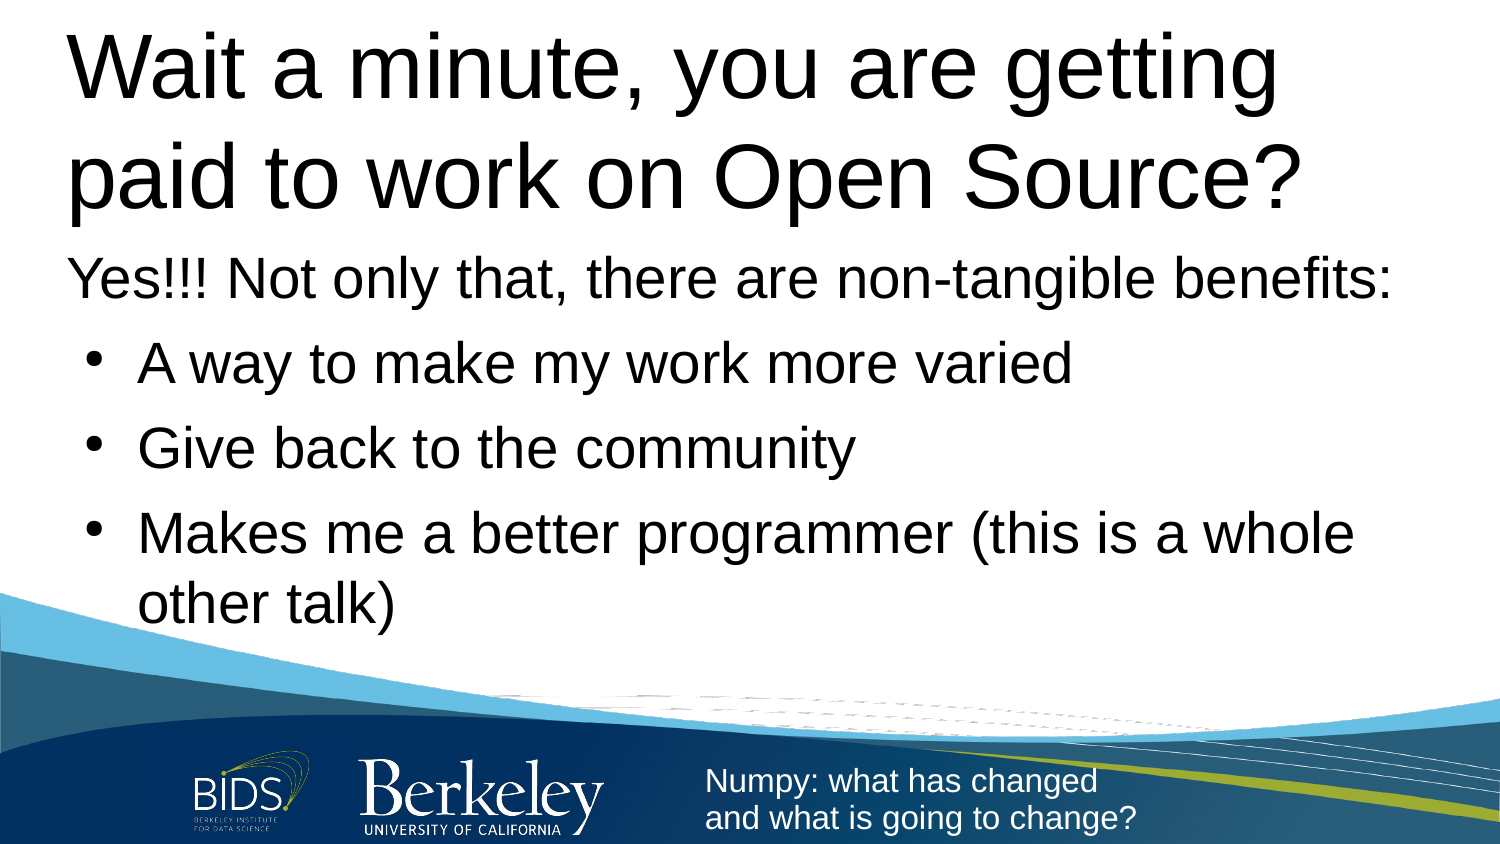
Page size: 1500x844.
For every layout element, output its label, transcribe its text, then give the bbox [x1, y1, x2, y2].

title Wait a minute, you are getting paid to work on Open Source? [51, 67, 1449, 167]
list Yes!!! Not only that, there are non-tangible benefits: A way to make my work more varied Give back to the community Makes me a better programmer (this is a whole other talk) [51, 225, 1449, 691]
text_box [1216, 765, 1456, 836]
picture [176, 733, 324, 844]
picture [0, 593, 1500, 844]
text_box Numpy: what has changed and what is going to change? [690, 754, 1216, 844]
